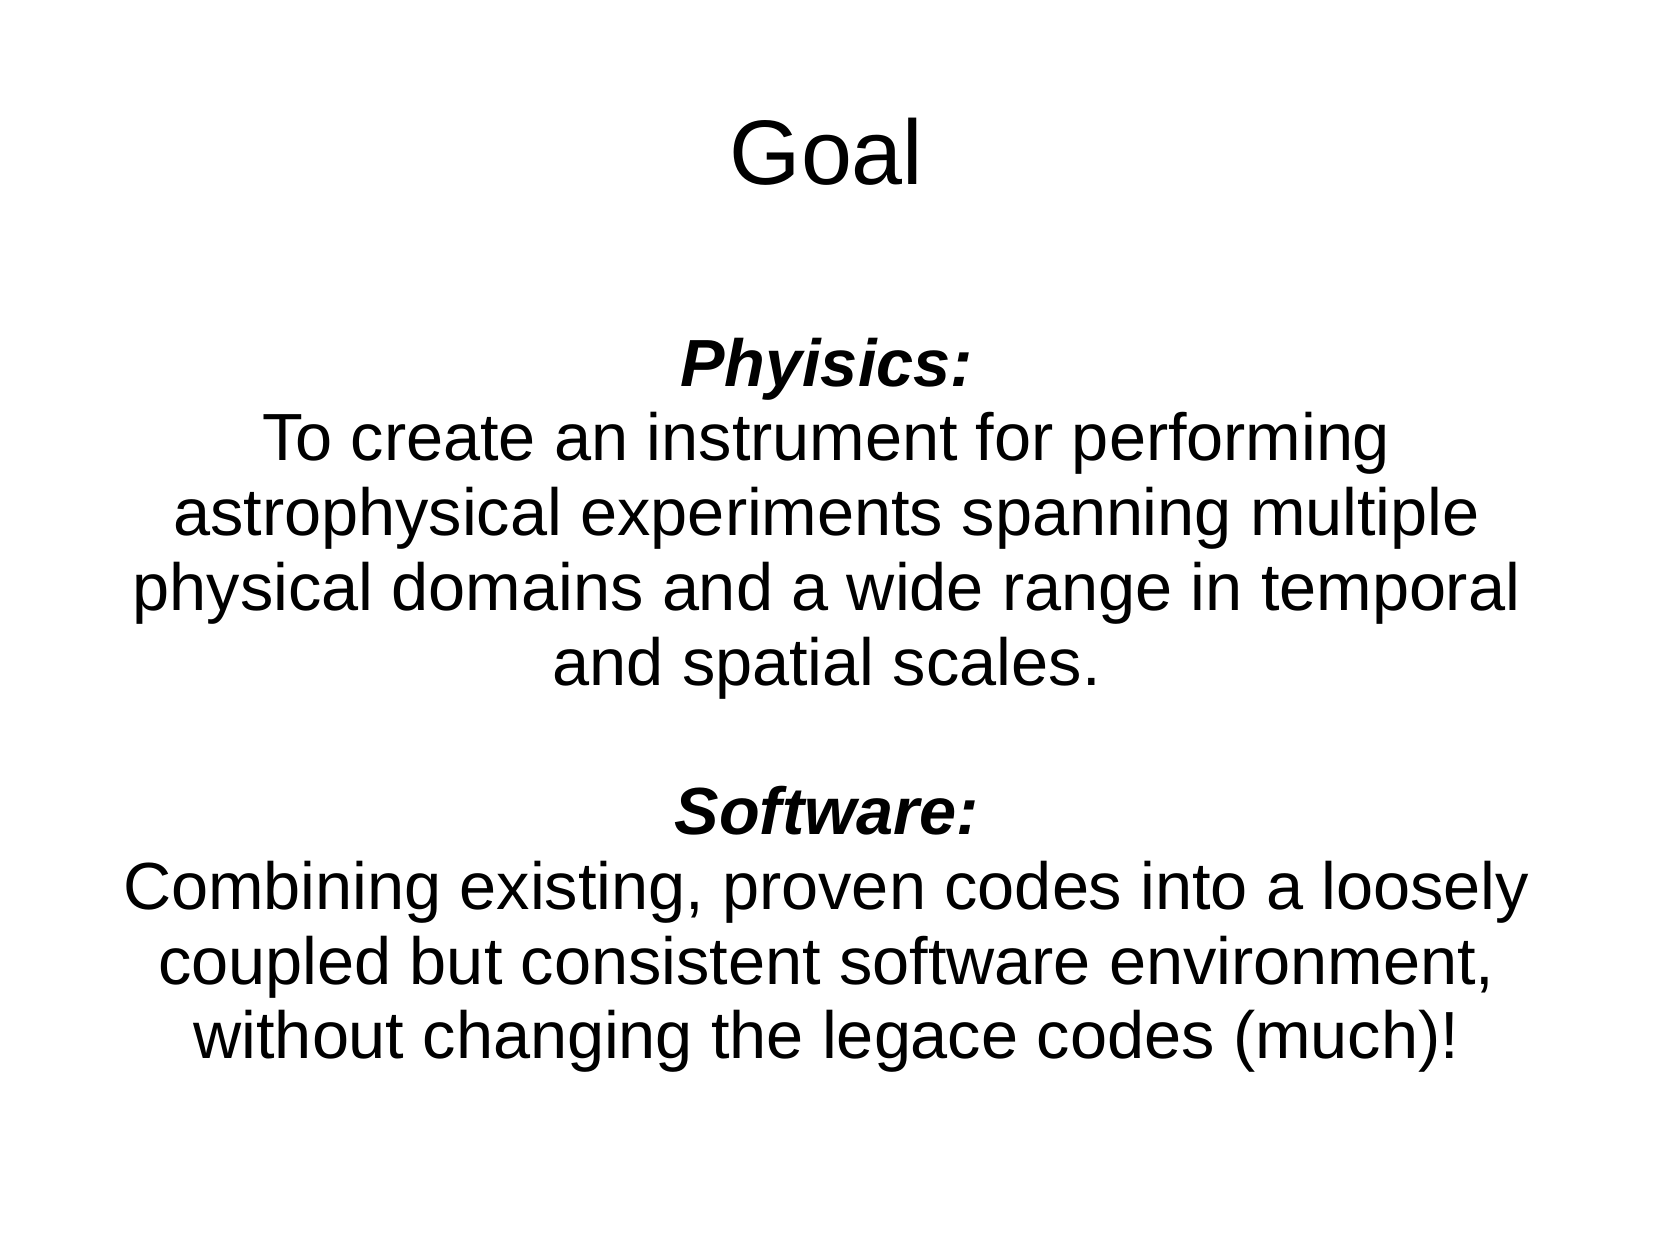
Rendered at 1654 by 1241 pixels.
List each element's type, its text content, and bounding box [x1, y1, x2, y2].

title Goal [82, 56, 1571, 250]
subtitle Phyisics: To create an instrument for performing astrophysical experiments spanning multiple physical domains and a wide range in temporal and spatial scales. Software: Combining existing, proven codes into a loosely coupled but consistent software environment, without changing the legace codes (much)! [82, 297, 1571, 1102]
